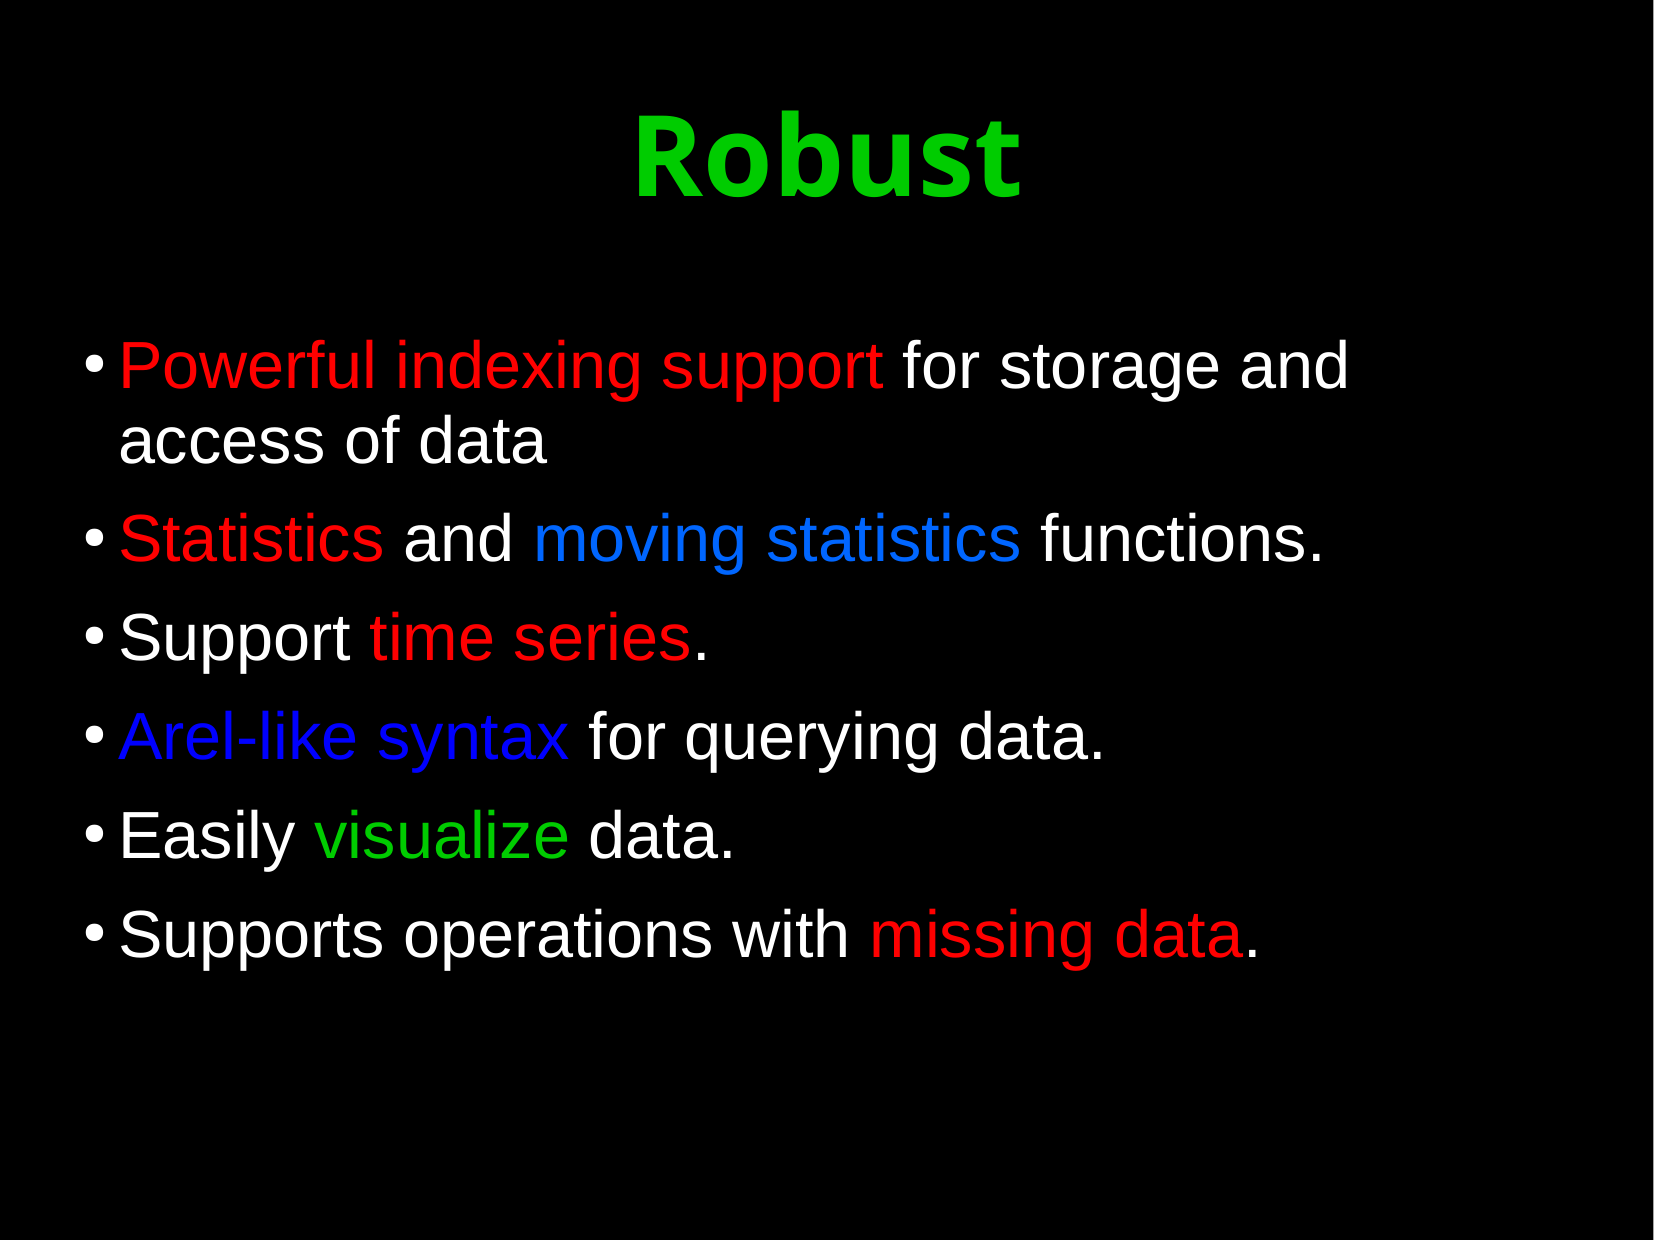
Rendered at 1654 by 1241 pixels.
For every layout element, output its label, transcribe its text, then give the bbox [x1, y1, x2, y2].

title Robust [82, 49, 1571, 257]
subtitle Powerful indexing support for storage and access of data Statistics and moving statistics functions. Support time series. Arel-like syntax for querying data. Easily visualize data. Supports operations with missing data. [82, 278, 1571, 1022]
